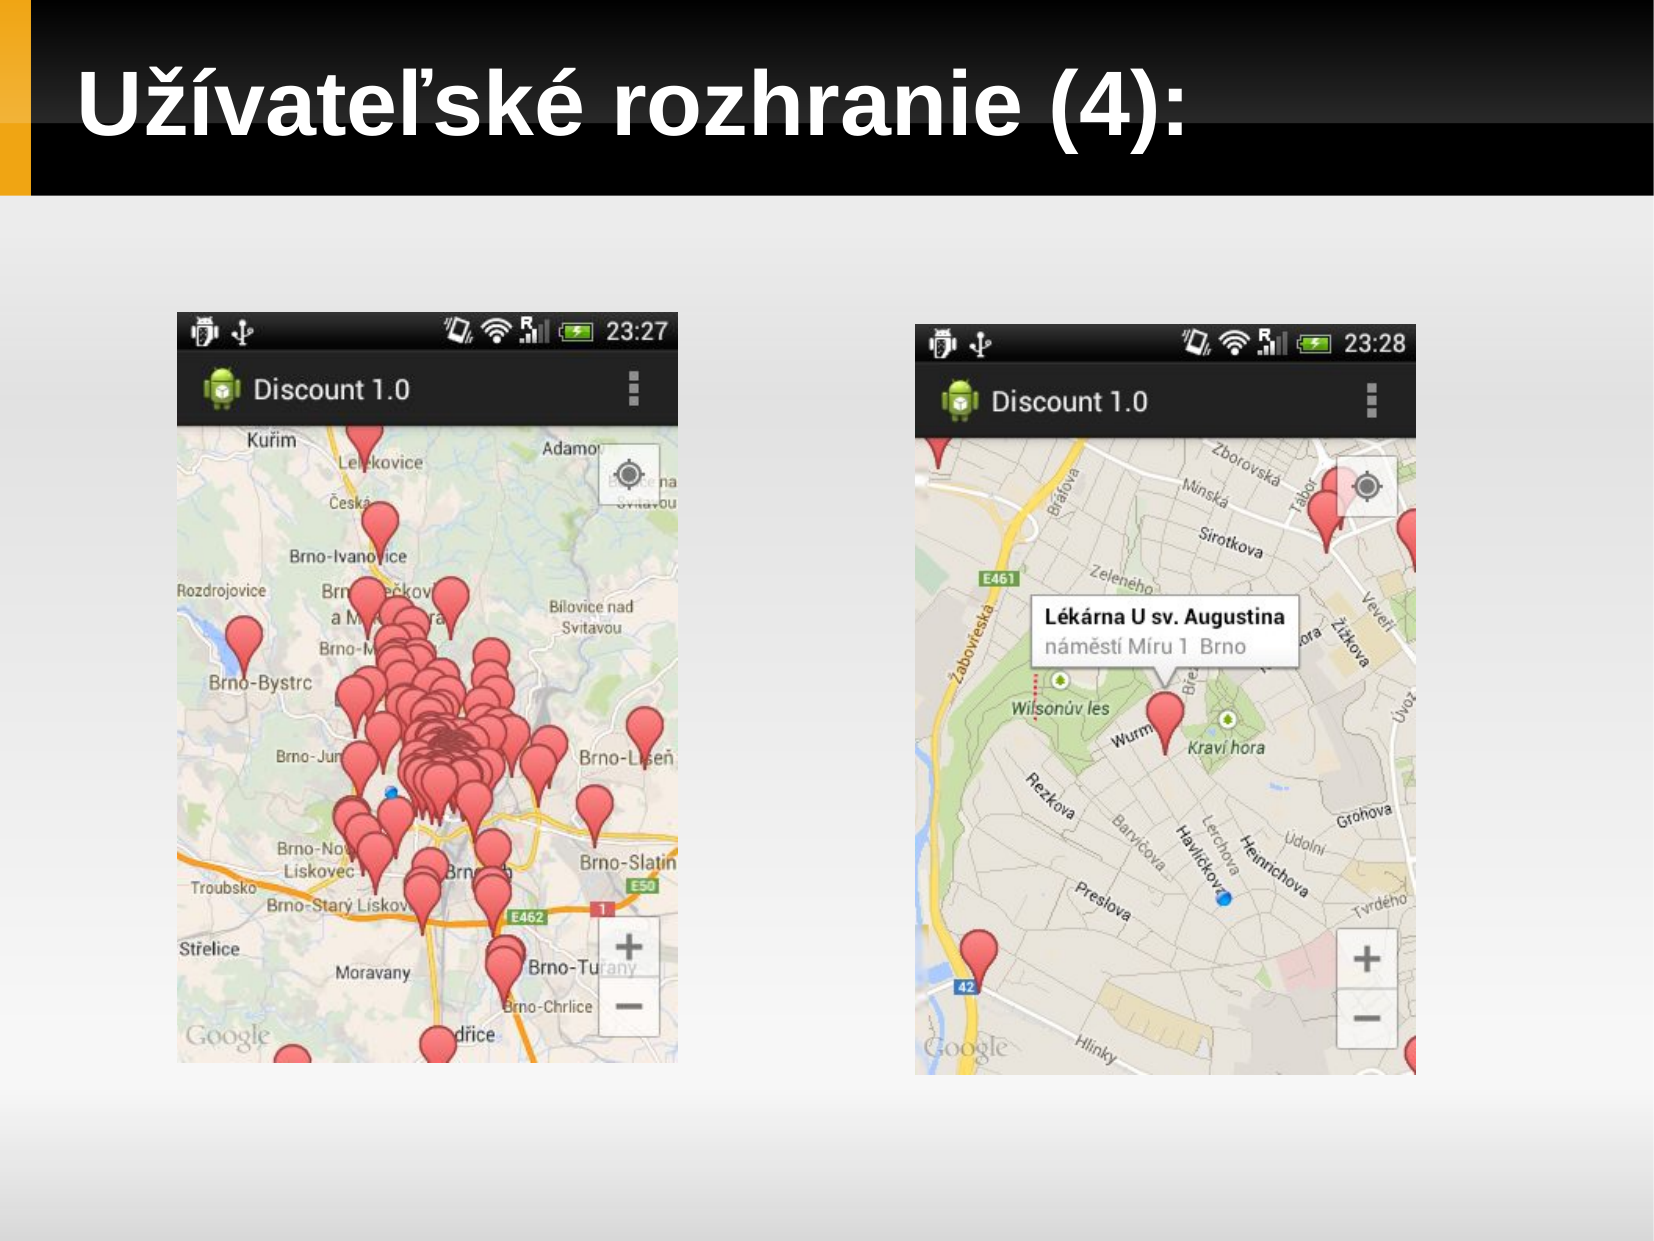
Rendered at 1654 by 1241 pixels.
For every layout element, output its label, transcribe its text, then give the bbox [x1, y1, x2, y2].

picture [0, 0, 1654, 1241]
title Užívateľské rozhranie (4): [76, 0, 1565, 208]
